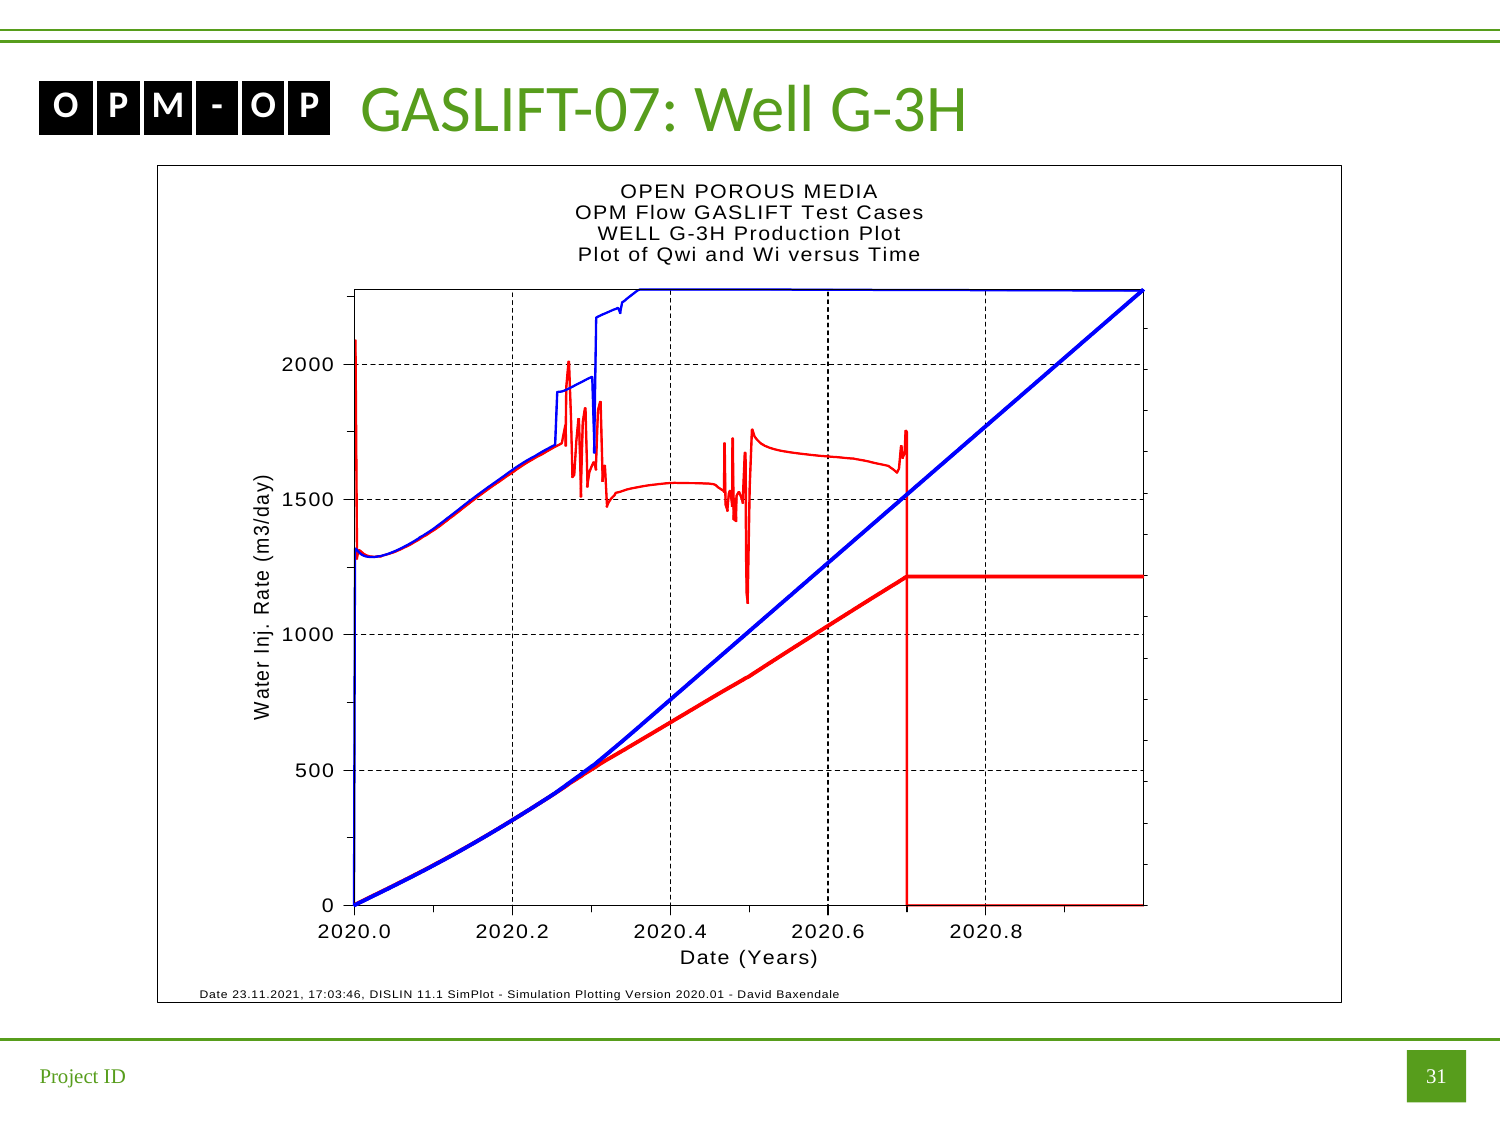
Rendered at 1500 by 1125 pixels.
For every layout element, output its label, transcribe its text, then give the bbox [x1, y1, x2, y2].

picture [157, 165, 1343, 1004]
title GASLIFT-07: well G-3H [360, 77, 1425, 153]
